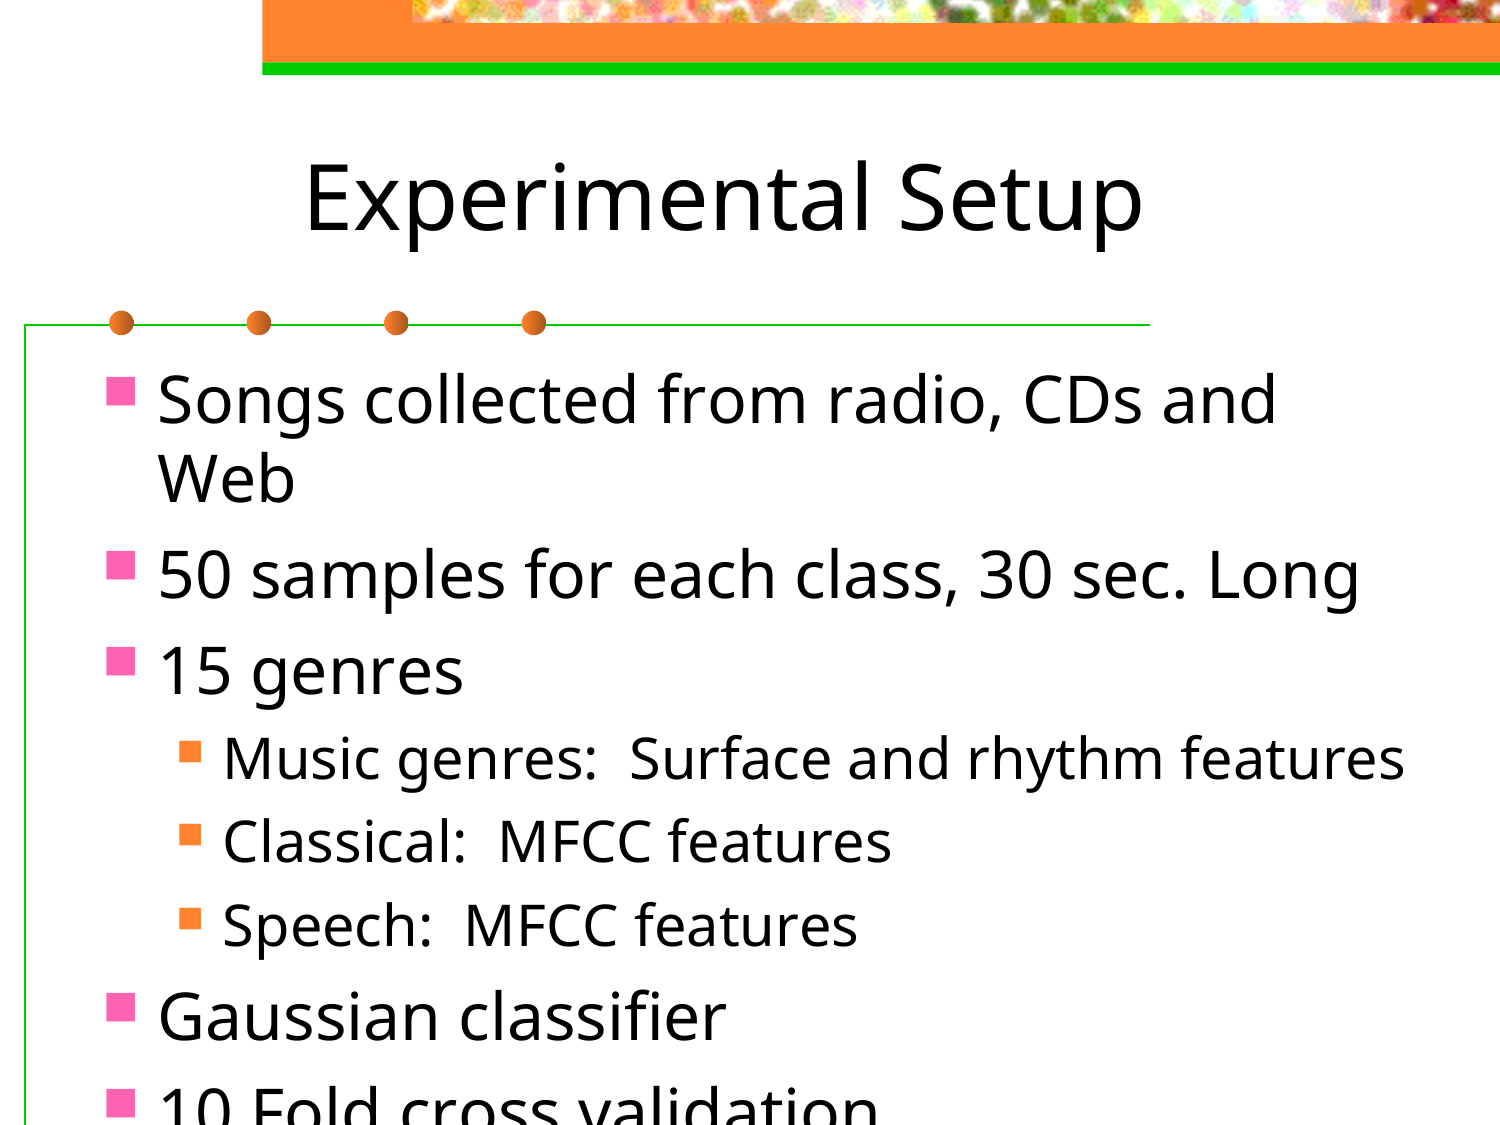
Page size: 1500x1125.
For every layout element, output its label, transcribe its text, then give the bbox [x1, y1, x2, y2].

list Songs collected from radio, CDs and Web 50 samples for each class, 30 sec. Long 15 genres Music genres: Surface and rhythm features Classical: MFCC features Speech: MFCC features Gaussian classifier 10 Fold cross validation [87, 350, 1426, 1088]
title Experimental Setup [87, 99, 1363, 288]
picture [412, 0, 1500, 23]
